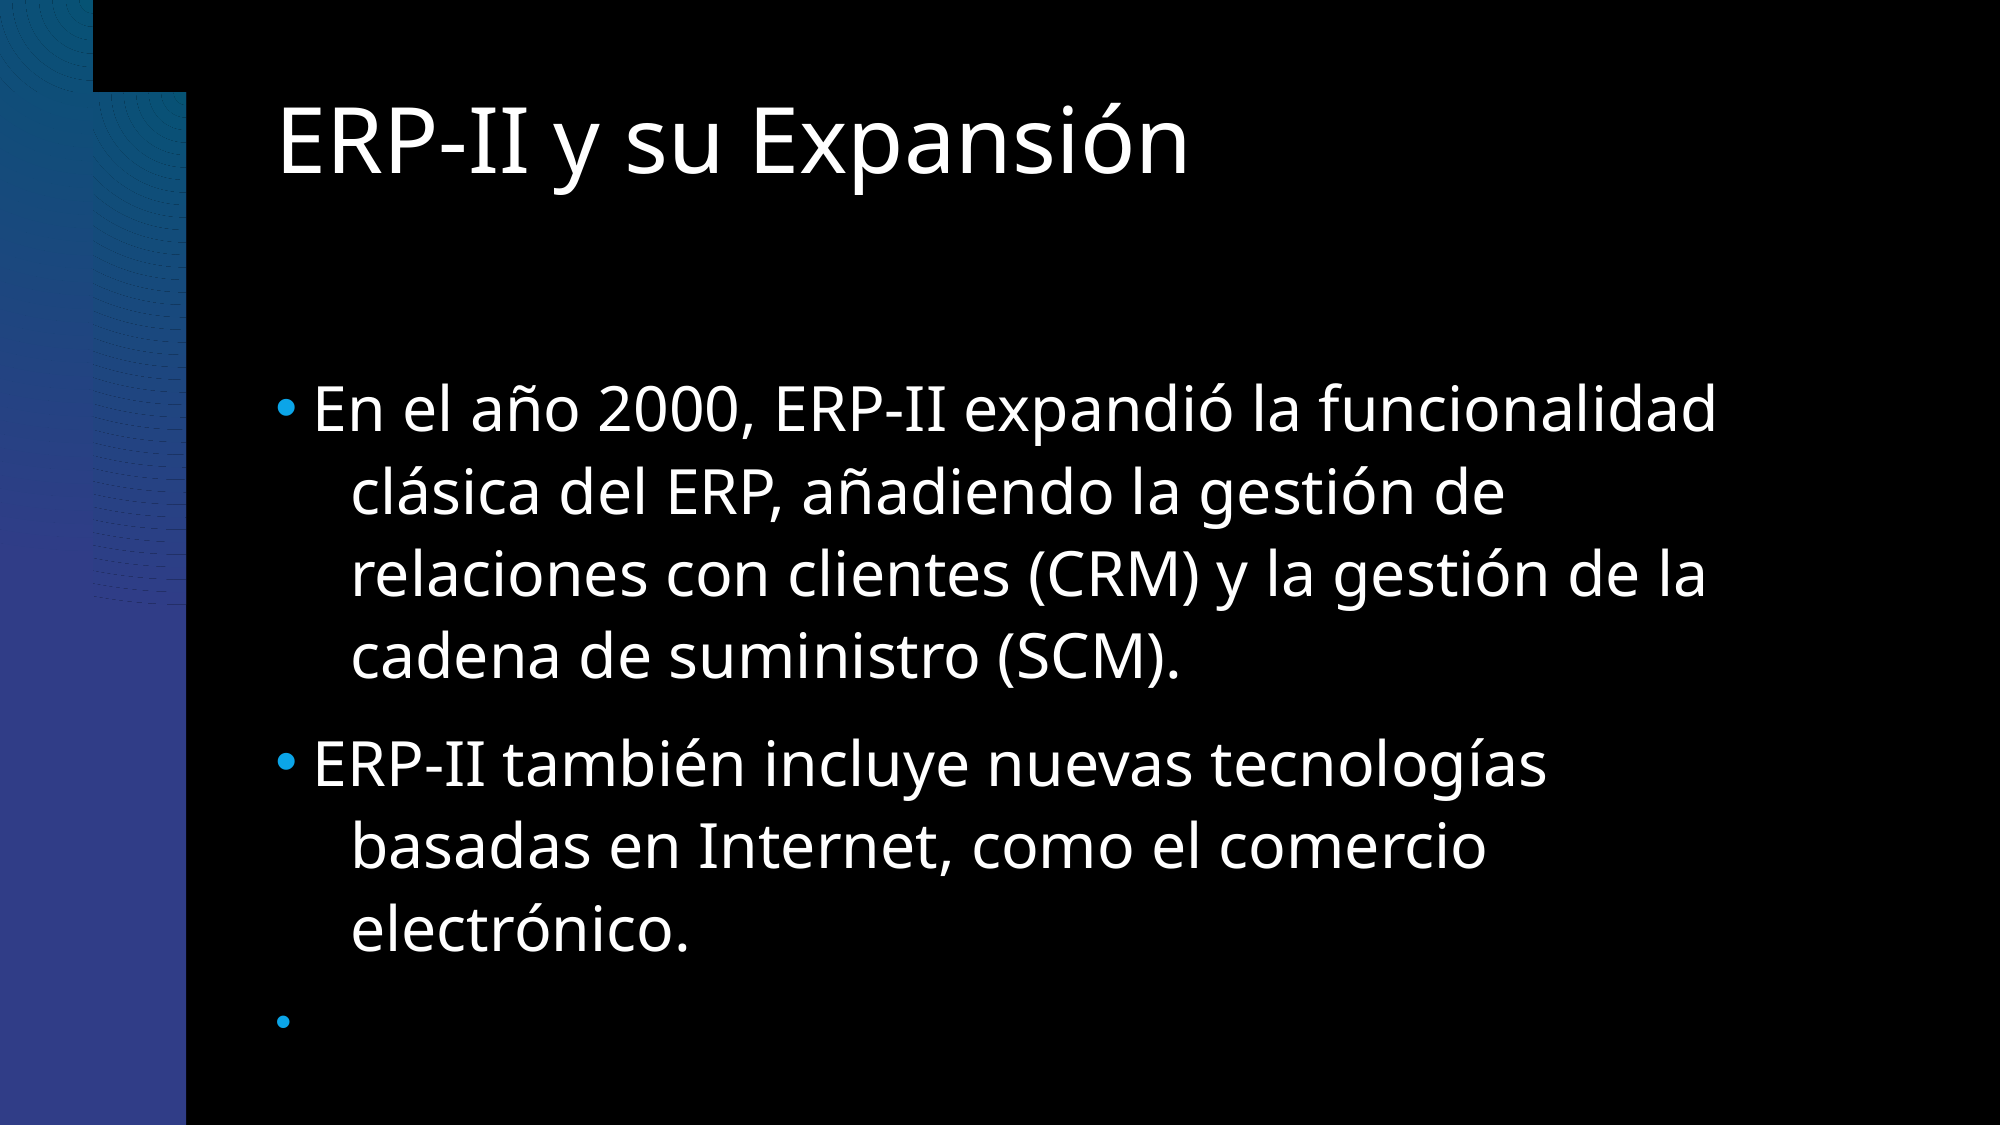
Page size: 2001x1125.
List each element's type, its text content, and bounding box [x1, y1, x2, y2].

title ERP-II y su Expansión [260, 74, 1817, 330]
list En el año 2000, ERP-II expandió la funcionalidad clásica del ERP, añadiendo la gestión de relaciones con clientes (CRM) y la gestión de la cadena de suministro (SCM). ERP-II también incluye nuevas tecnologías basadas en Internet, como el comercio electrónico. [260, 354, 1817, 999]
